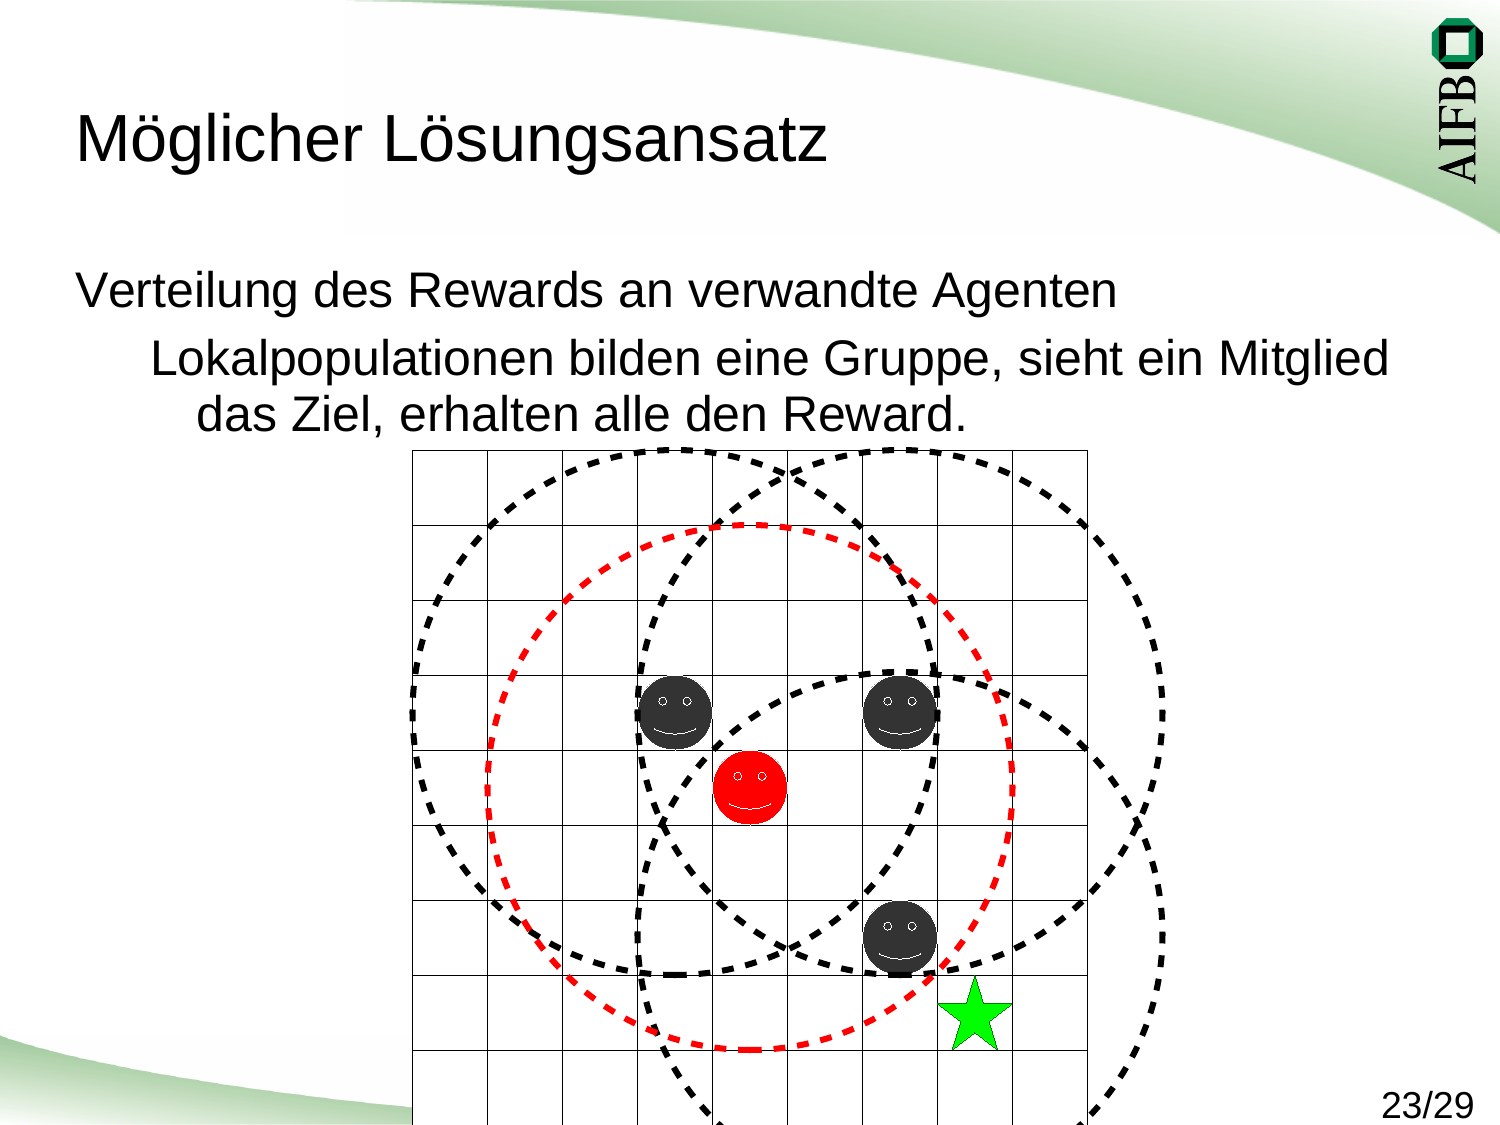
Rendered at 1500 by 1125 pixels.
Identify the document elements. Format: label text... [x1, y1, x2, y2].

text_box [412, 450, 1088, 1125]
picture [345, 0, 1500, 234]
title Möglicher Lösungsansatz [75, 45, 958, 233]
list Verteilung des Rewards an verwandte Agenten Lokalpopulationen bilden eine Gruppe, sieht ein Mitglied das Ziel, erhalten alle den Reward. [75, 262, 1426, 1057]
picture [0, 1035, 412, 1125]
